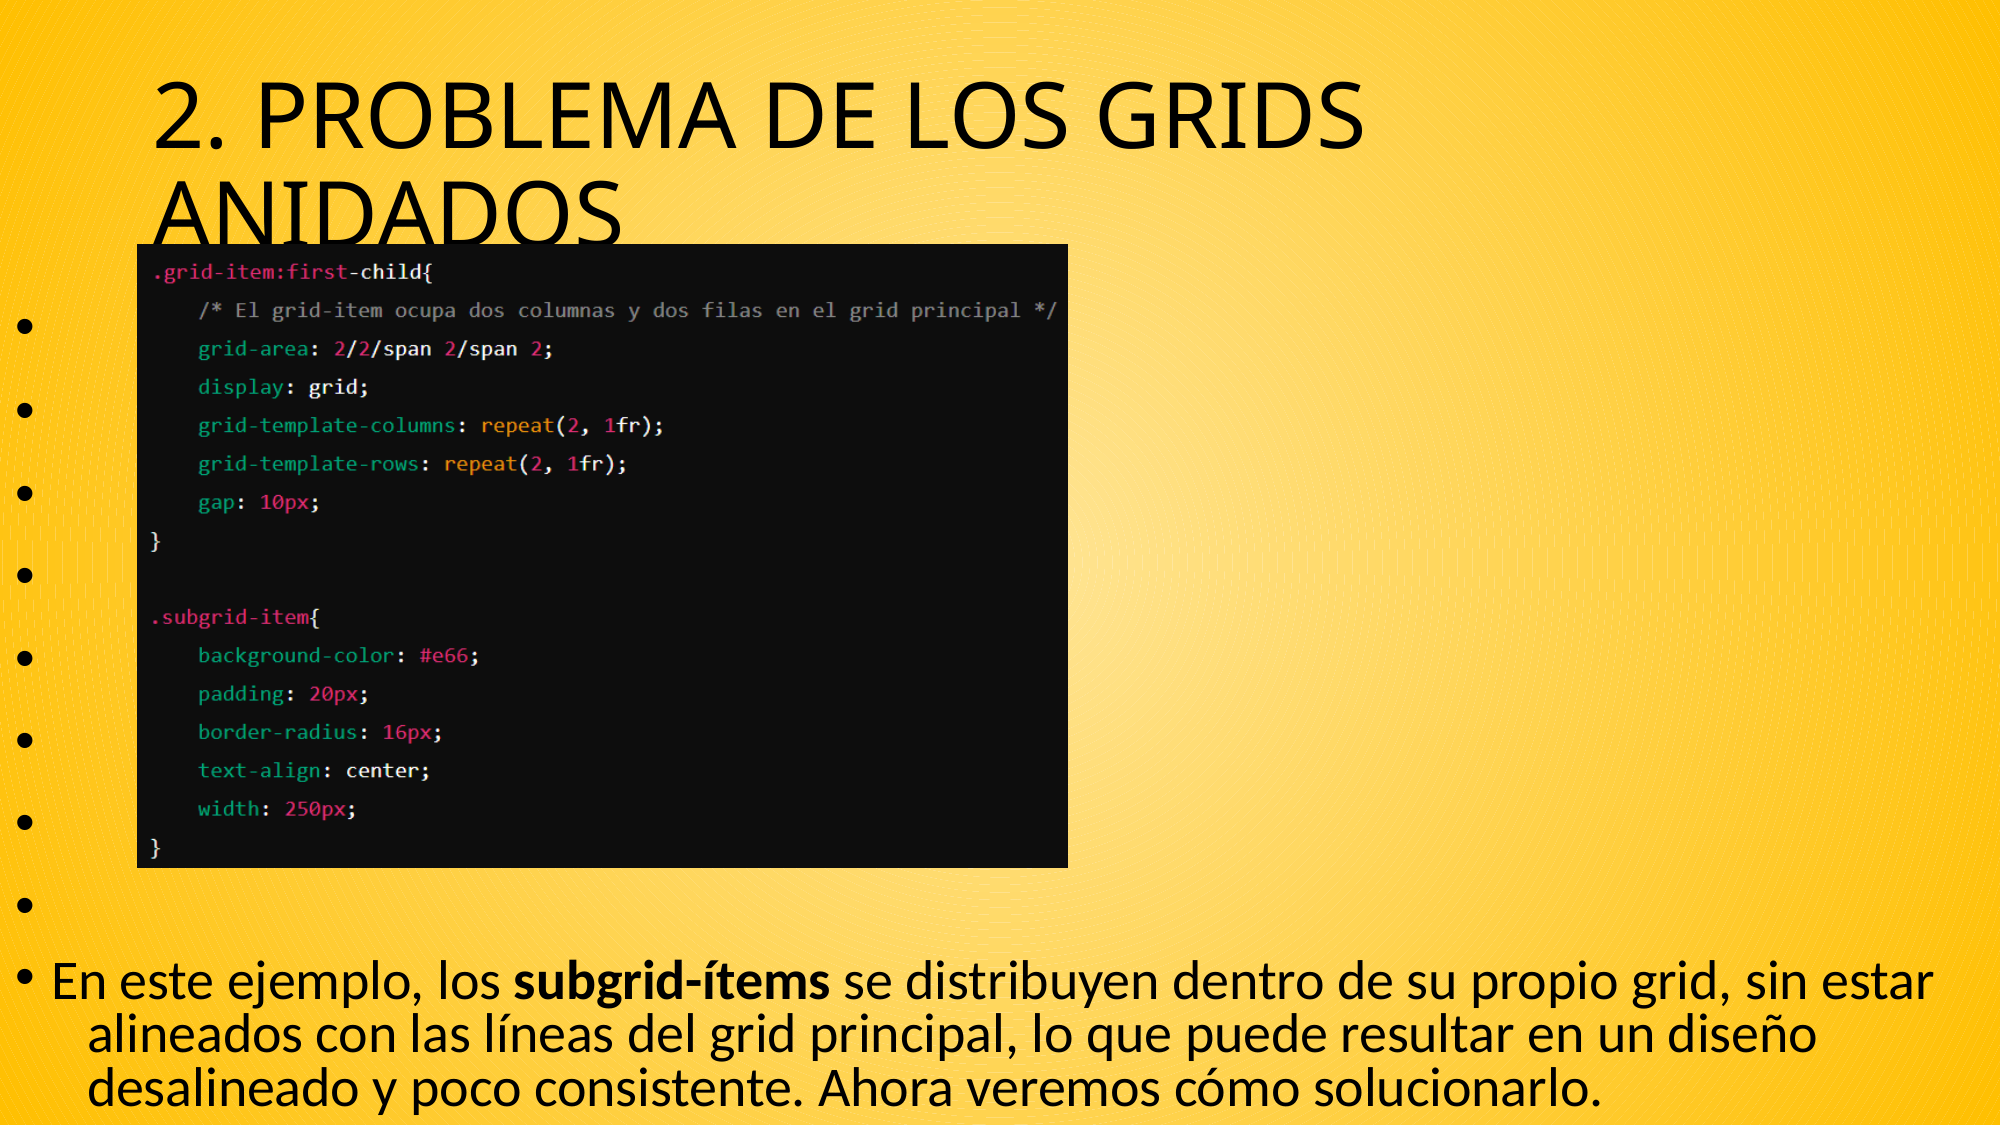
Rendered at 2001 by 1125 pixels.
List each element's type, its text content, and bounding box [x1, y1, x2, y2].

title 2. PROBLEMA DE LOS GRIDS ANIDADOS [137, 59, 1863, 278]
picture [137, 244, 1068, 868]
list En este ejemplo, los subgrid-ítems se distribuyen dentro de su propio grid, sin estar alineados con las líneas del grid principal, lo que puede resultar en un diseño desalineado y poco consistente. Ahora veremos cómo solucionarlo. [0, 284, 2000, 1125]
